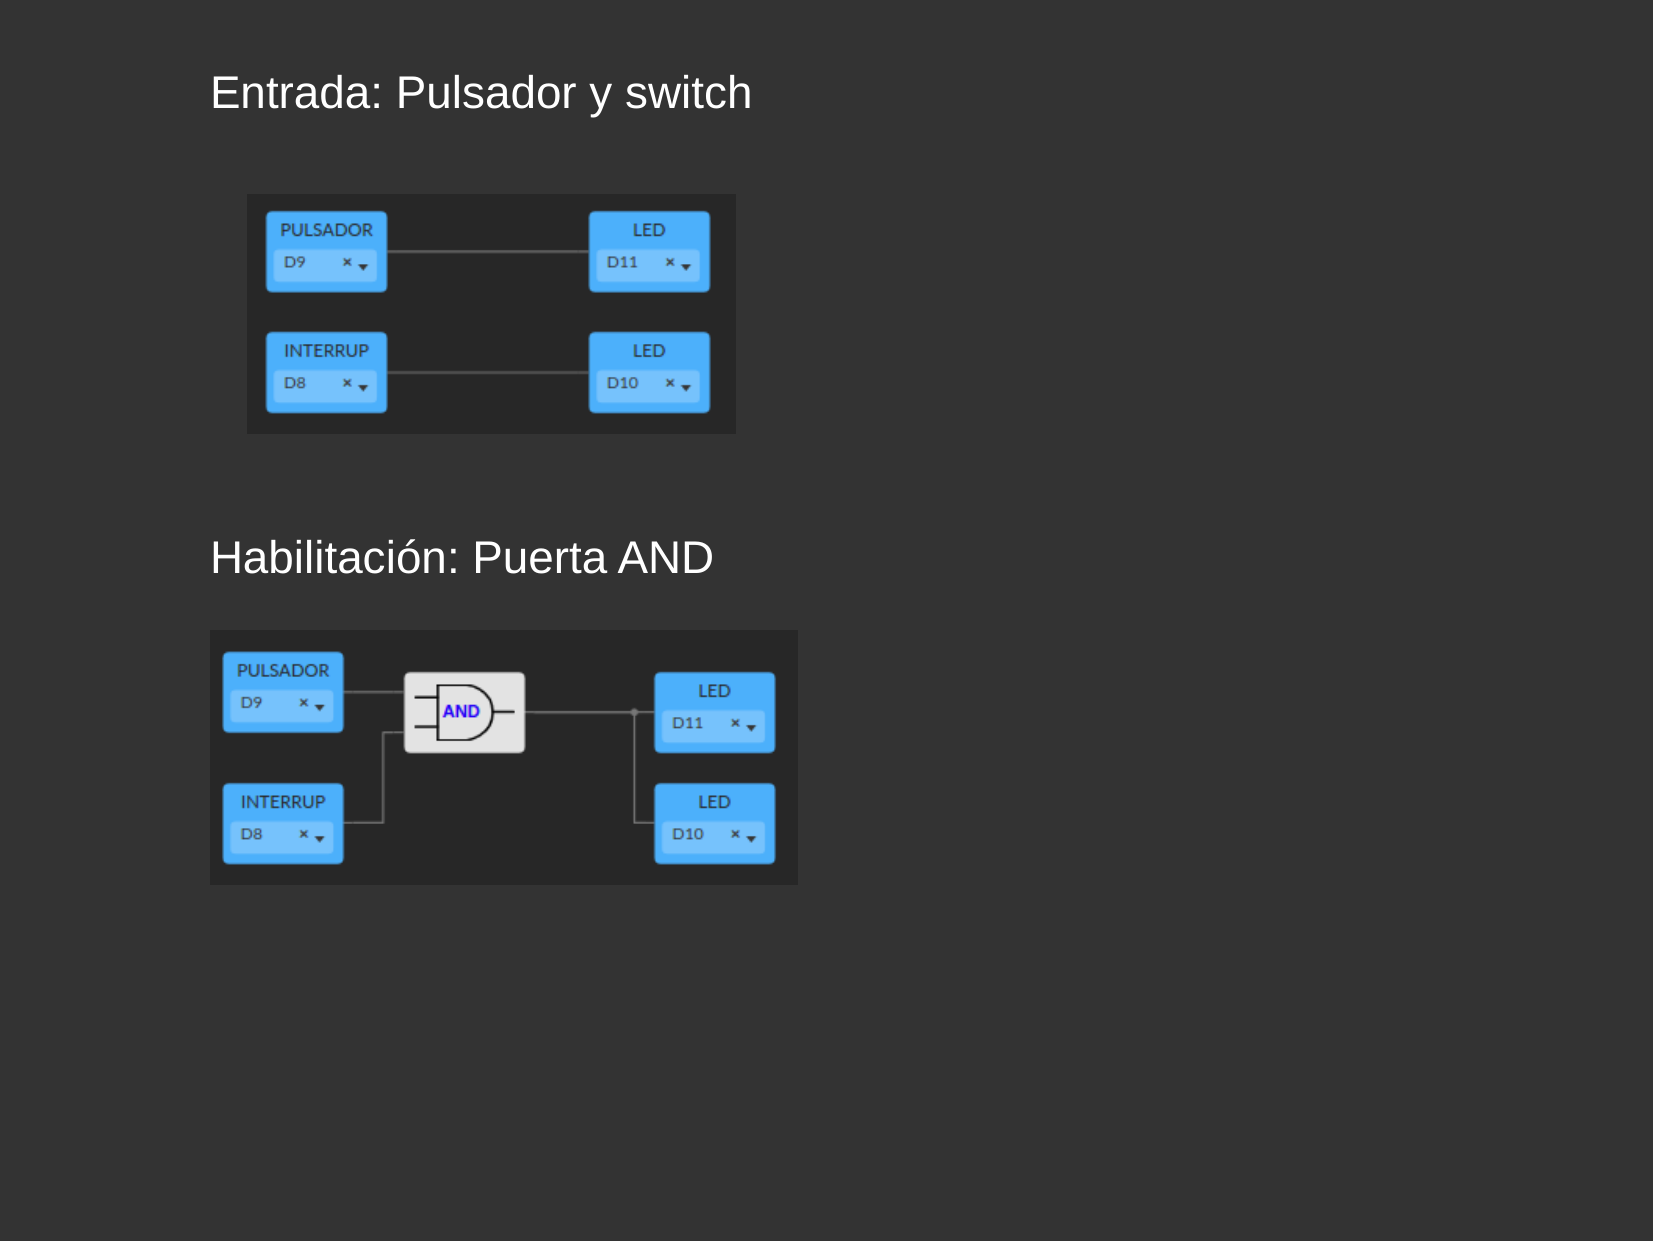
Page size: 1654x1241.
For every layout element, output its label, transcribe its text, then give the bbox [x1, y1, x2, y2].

text_box Habilitación: Puerta AND [195, 525, 901, 616]
picture [210, 630, 798, 886]
text_box Entrada: Pulsador y switch [195, 60, 901, 151]
picture [247, 194, 736, 434]
